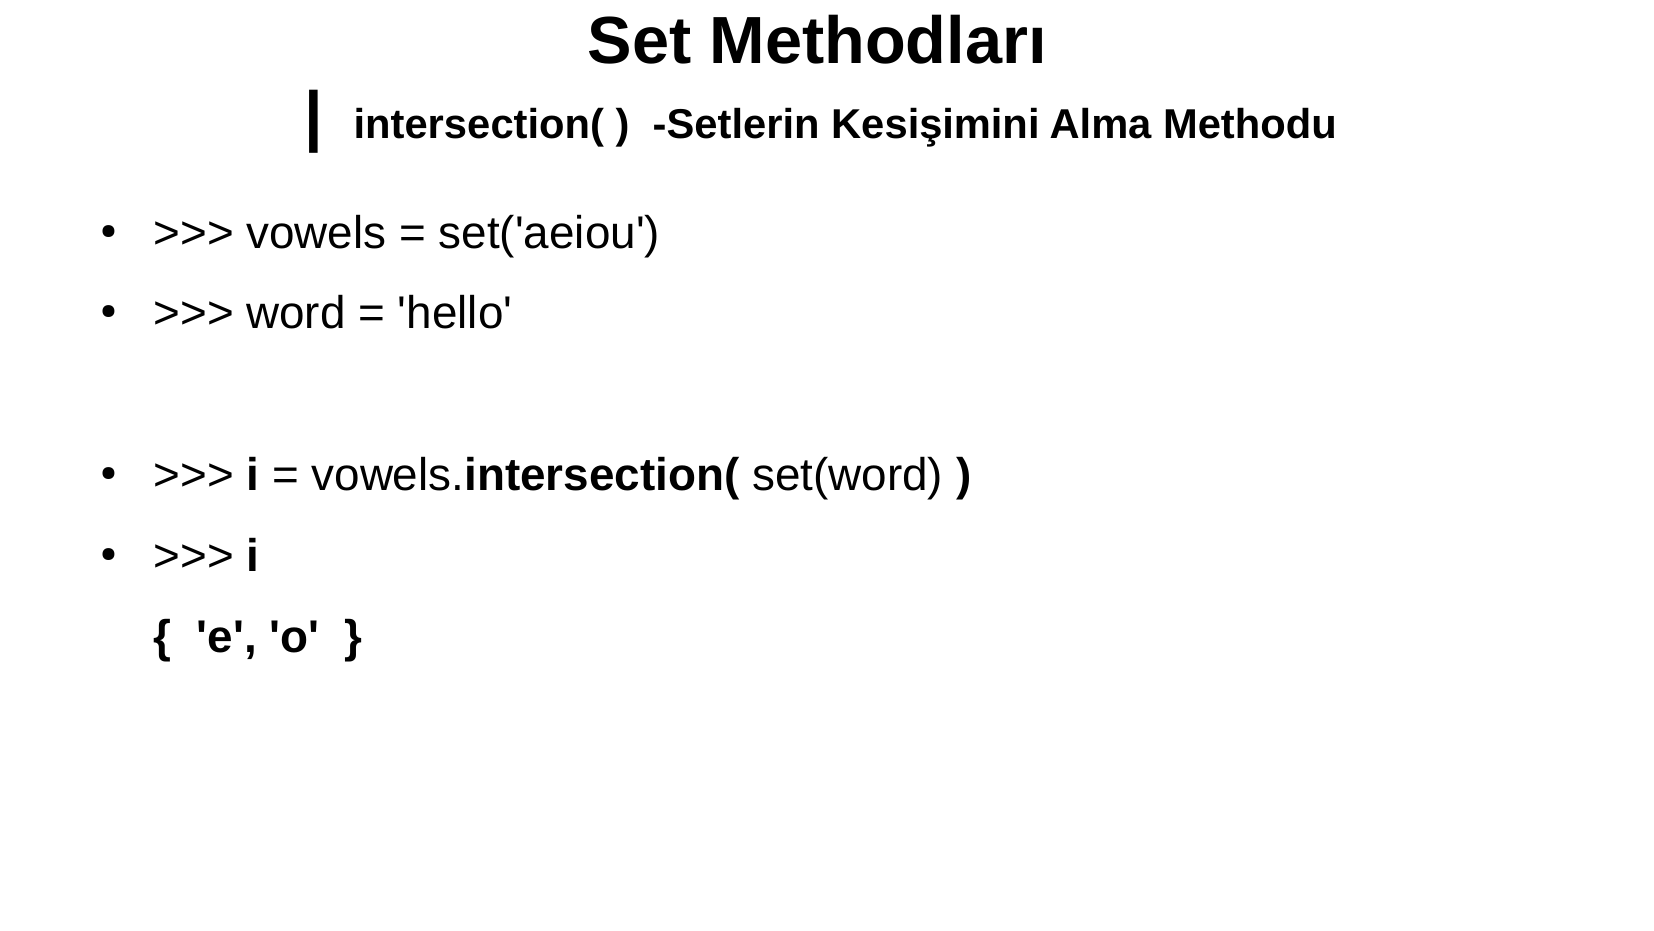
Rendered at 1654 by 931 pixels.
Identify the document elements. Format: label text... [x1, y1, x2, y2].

list >>> vowels = set('aeiou') >>> word = 'hello' >>> i = vowels.intersection( set(word) ) >>> i { 'e', 'o' } [82, 206, 1571, 886]
title Set Methodları | intersection( ) -Setlerin Kesişimini Alma Methodu [82, 0, 1571, 156]
